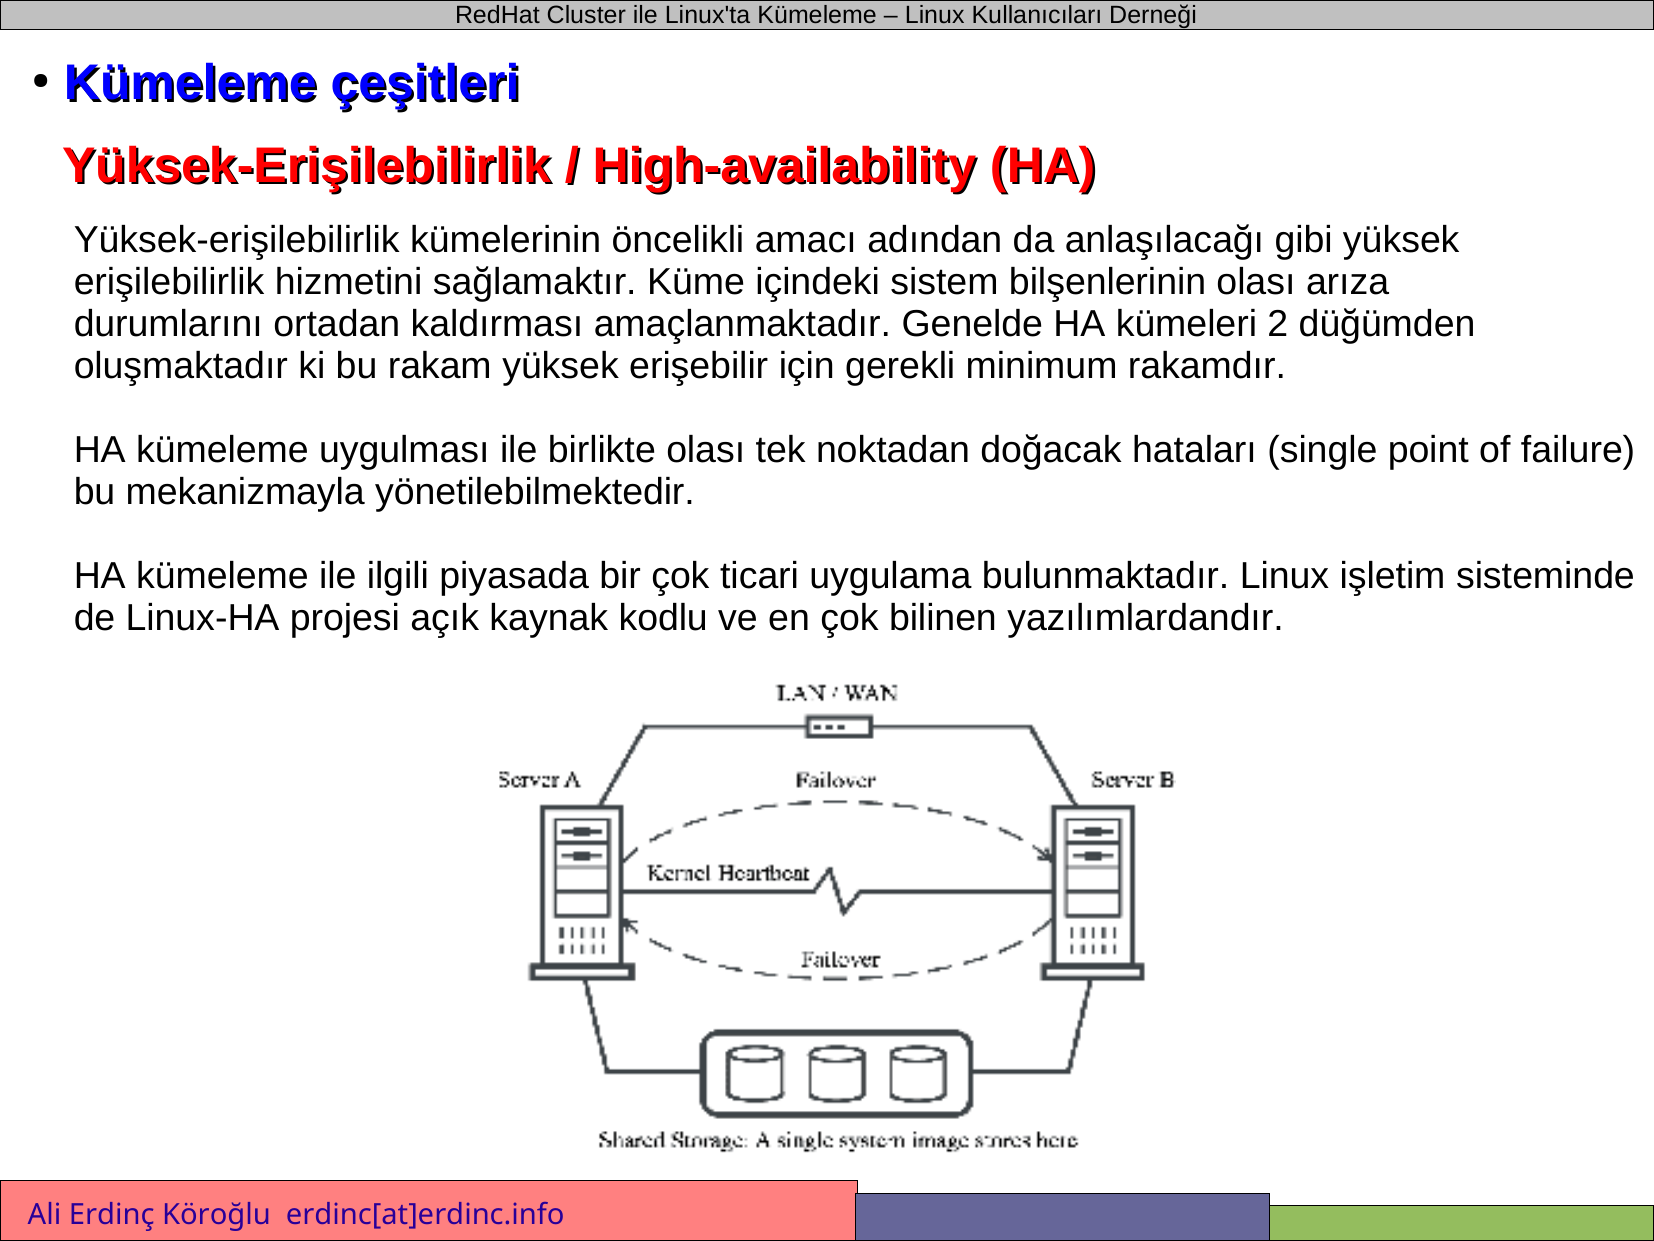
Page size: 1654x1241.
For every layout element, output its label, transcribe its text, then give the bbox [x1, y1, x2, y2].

text_box Ali Erdinç Köroğlu erdinc[at]erdinc.info http://www.erdinc.info [12, 1186, 852, 1241]
picture [498, 679, 1176, 1170]
text_box Kümeleme çeşitleri [17, 47, 535, 127]
text_box Yüksek-erişilebilirlik kümelerinin öncelikli amacı adından da anlaşılacağı gibi yüksek erişilebilirlik hizmetini sağlamaktır. Küme içindeki sistem bilşenlerinin olası arıza durumlarını ortadan kaldırması amaçlanmaktadır. Genelde HA kümeleri 2 düğümden oluşmaktadır ki bu rakam yüksek erişebilir için gerekli minimum rakamdır. HA kümeleme uygulması ile birlikte olası tek noktadan doğacak hataları (single point of failure) bu mekanizmayla yönetilebilmektedir. HA kümeleme ile ilgili piyasada bir çok ticari uygulama bulunmaktadır. Linux işletim sisteminde de Linux-HA projesi açık kaynak kodlu ve en çok bilinen yazılımlardandır. [59, 211, 1651, 692]
text_box Yüksek-Erişilebilirlik / High-availability (HA) [47, 129, 1112, 210]
text_box [0, 1180, 1654, 1241]
text_box RedHat Cluster ile Linux'ta Kümeleme – Linux Kullanıcıları Derneği [0, 0, 1654, 30]
